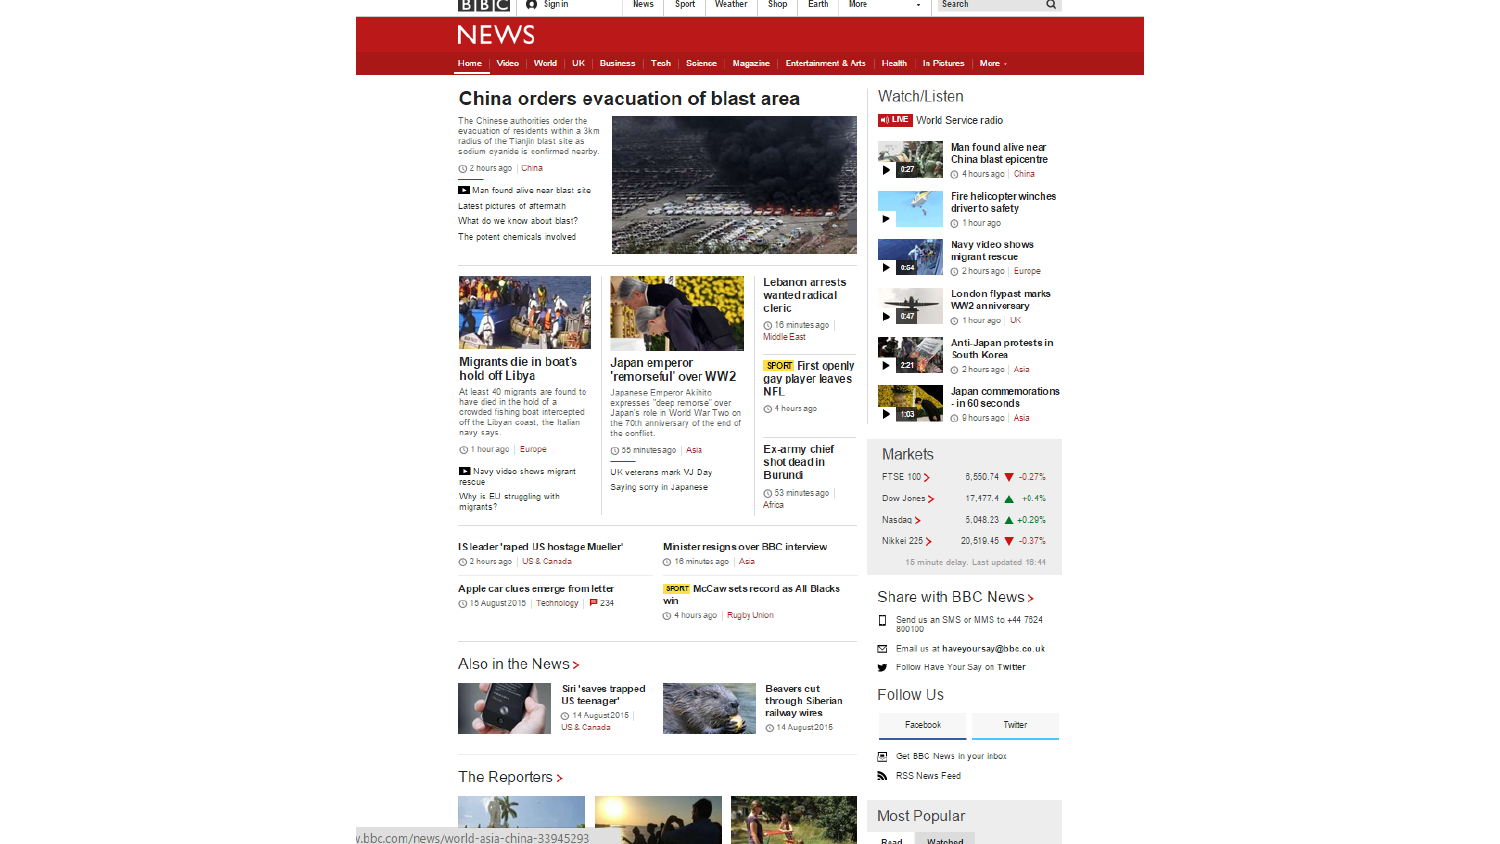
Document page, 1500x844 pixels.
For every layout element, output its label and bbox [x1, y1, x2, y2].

picture [356, 0, 1144, 844]
